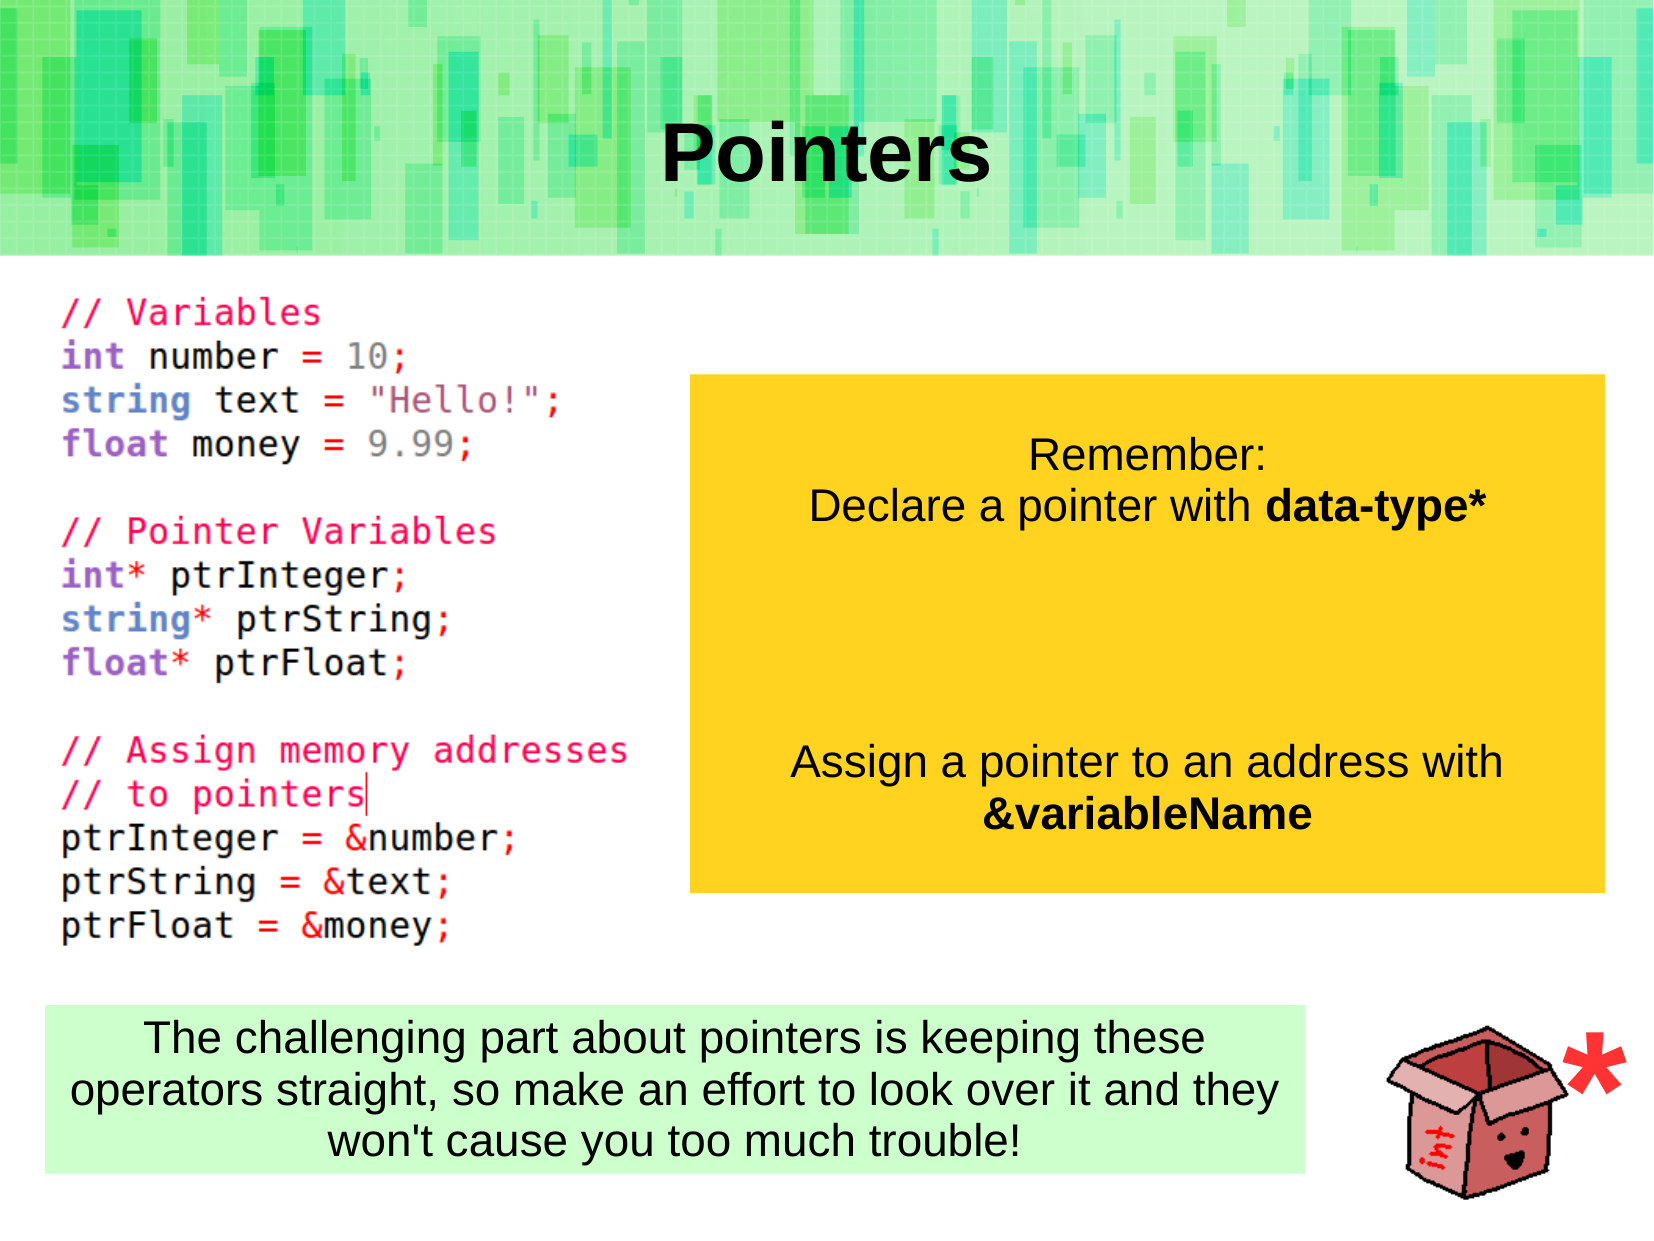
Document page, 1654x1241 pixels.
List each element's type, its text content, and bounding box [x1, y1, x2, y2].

text_box The challenging part about pointers is keeping these operators straight, so make an effort to look over it and they won't cause you too much trouble! [45, 1005, 1306, 1174]
picture [0, 0, 1654, 1241]
title Pointers [82, 49, 1571, 257]
text_box Remember: Declare a pointer with data-type* Assign a pointer to an address with &variableName [690, 374, 1606, 894]
text_box * [1547, 989, 1637, 1191]
